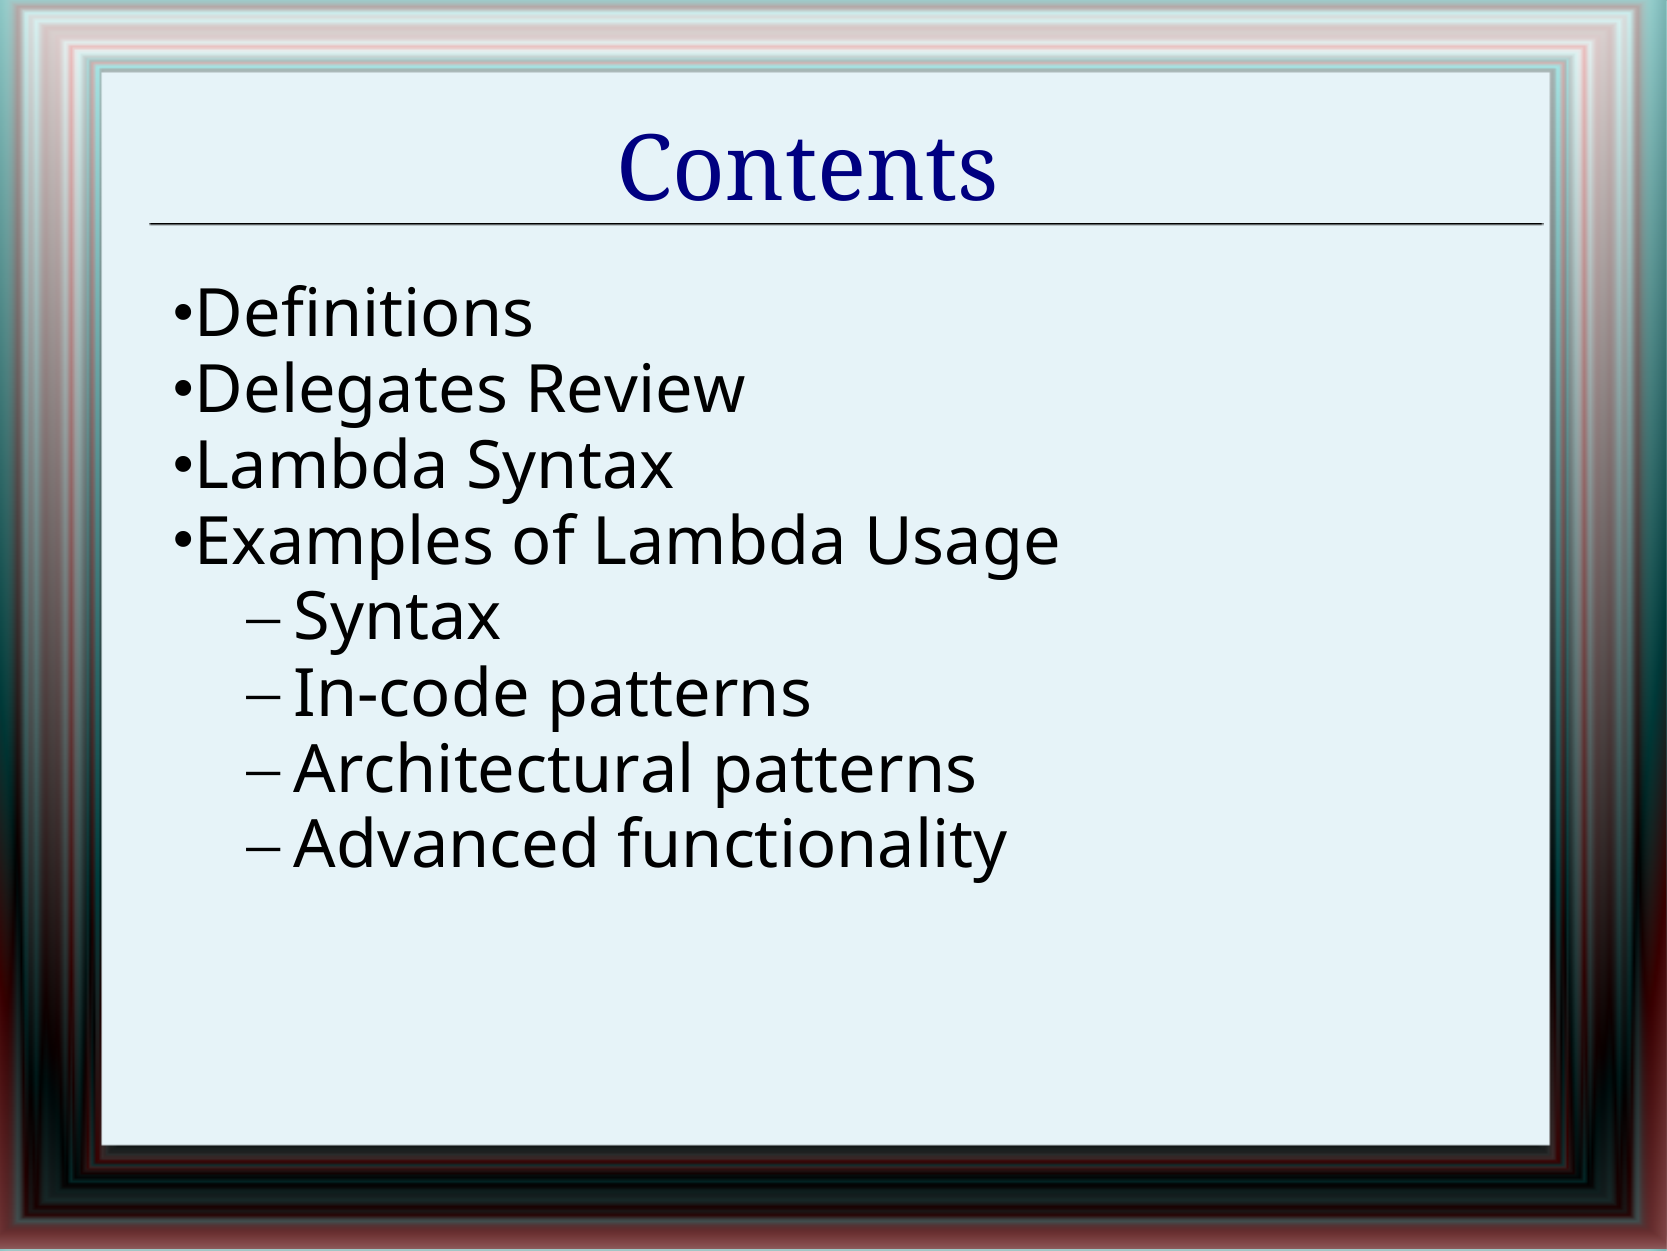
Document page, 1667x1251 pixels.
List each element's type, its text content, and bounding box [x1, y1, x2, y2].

text_box Definitions Delegates Review Lambda Syntax Examples of Lambda Usage Syntax In-code patterns Architectural patterns Advanced functionality [171, 275, 1126, 884]
picture [0, 0, 1667, 1251]
text_box Contents [274, 116, 1342, 222]
